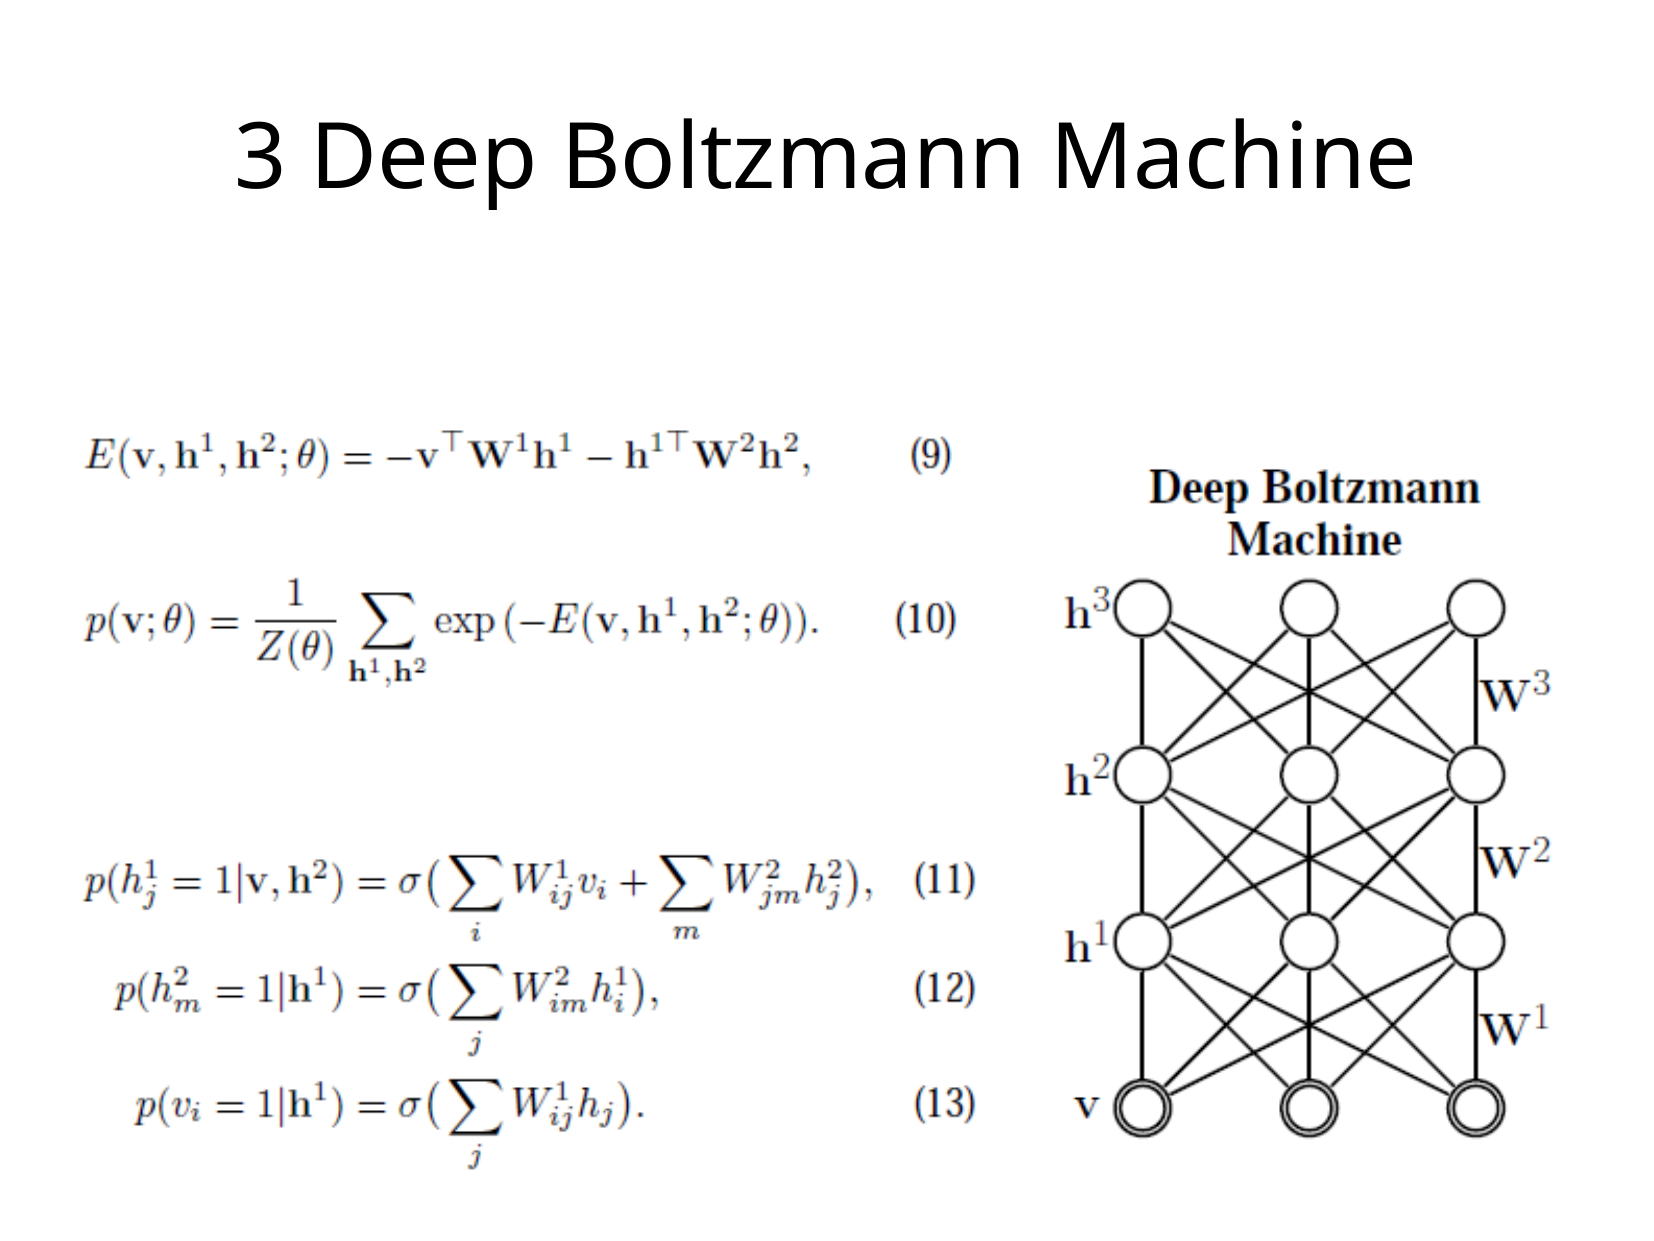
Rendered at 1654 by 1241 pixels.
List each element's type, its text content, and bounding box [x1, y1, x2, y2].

picture [70, 814, 992, 1199]
title 3 Deep Boltzmann Machine [82, 56, 1571, 250]
picture [32, 404, 975, 502]
picture [1057, 445, 1562, 1146]
picture [68, 566, 975, 690]
